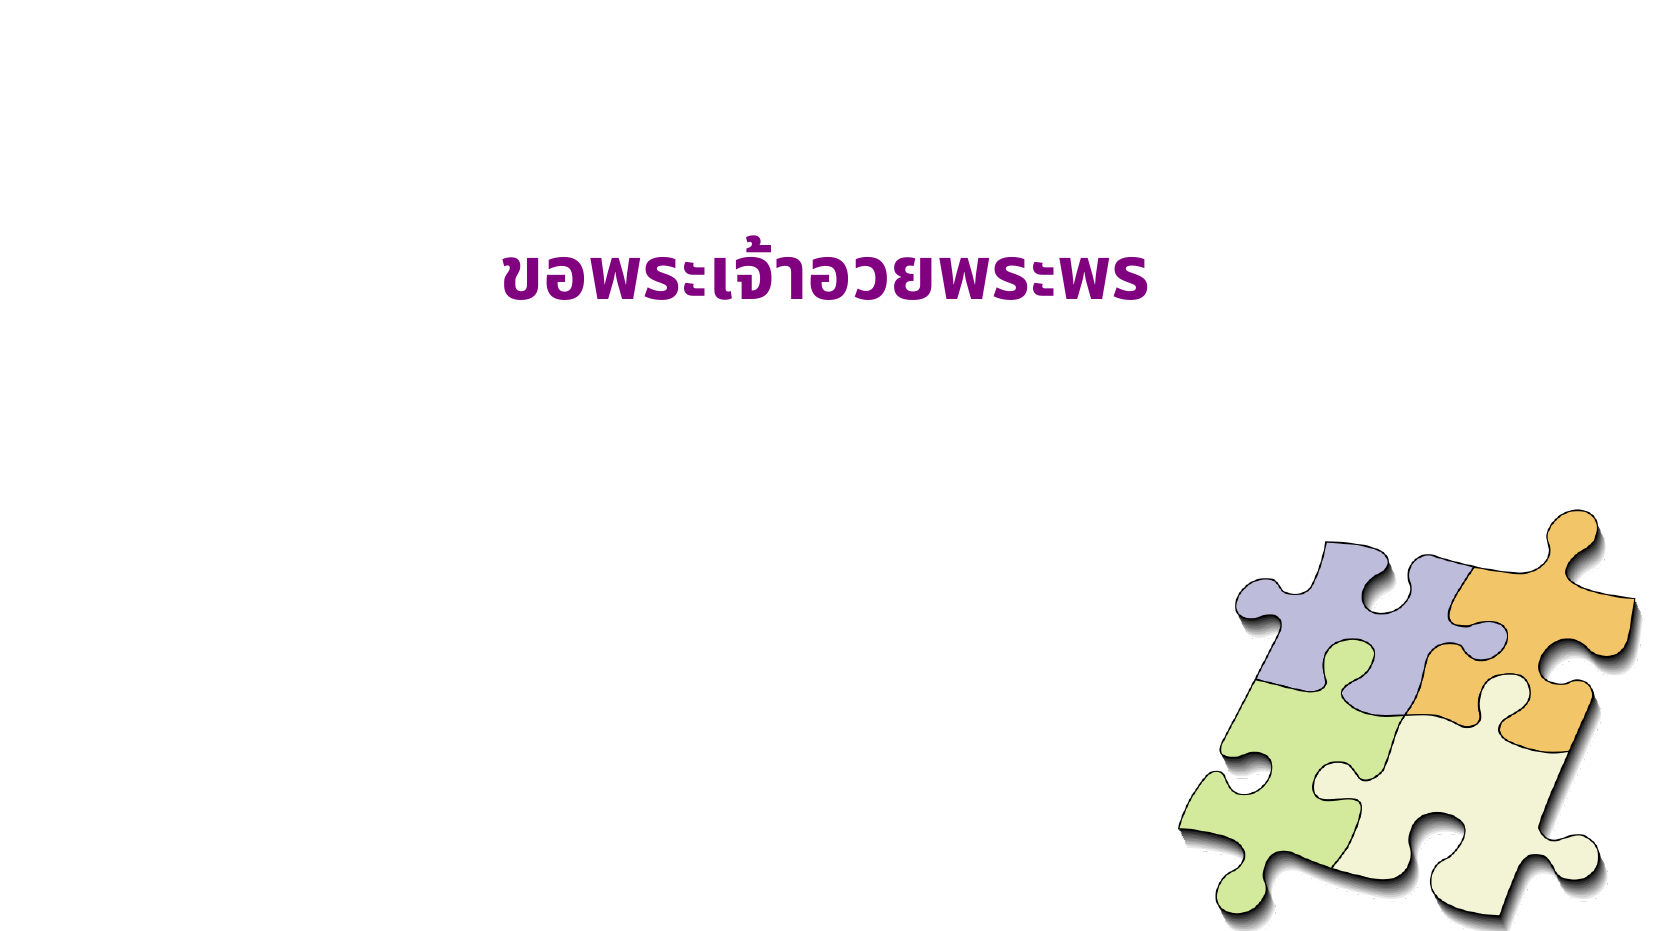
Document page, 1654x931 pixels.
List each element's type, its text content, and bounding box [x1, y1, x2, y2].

picture [1162, 495, 1654, 931]
text_box ขอพระเจ้าอวยพระพร [412, 225, 1238, 526]
